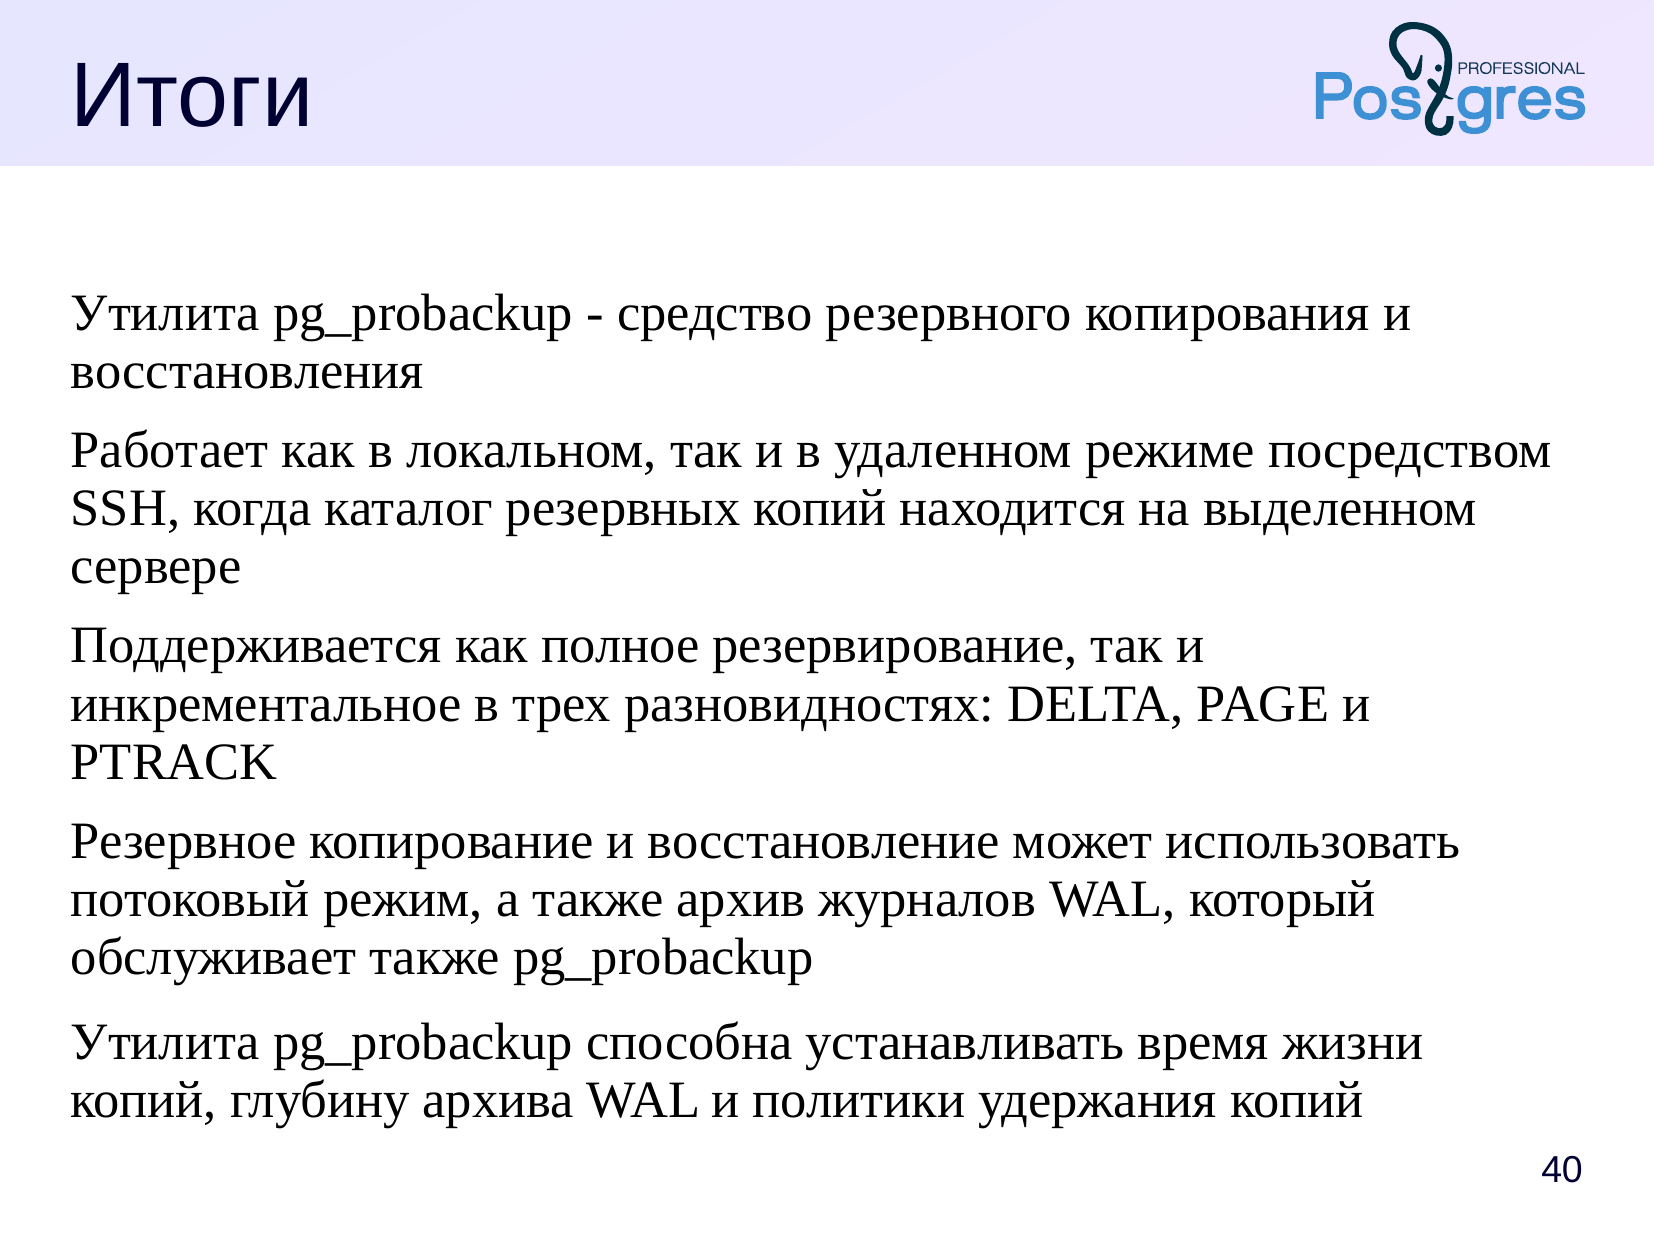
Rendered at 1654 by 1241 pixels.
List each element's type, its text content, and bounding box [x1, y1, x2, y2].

title Итоги [70, 43, 1241, 147]
list Утилита pg_probackup - средство резервного копирования и восстановления Работает как в локальном, так и в удаленном режиме посредством SSH, когда каталог резервных копий находится на выделенном сервере Поддерживается как полное резервирование, так и инкрементальное в трех разновидностях: DELTA, PAGE и PTRACK Резервное копирование и восстановление может использовать потоковый режим, а также архив журналов WAL, который обслуживает также pg_probackup Утилита pg_probackup способна устанавливать время жизни копий, глубину архива WAL и политики удержания копий [70, 283, 1583, 1134]
